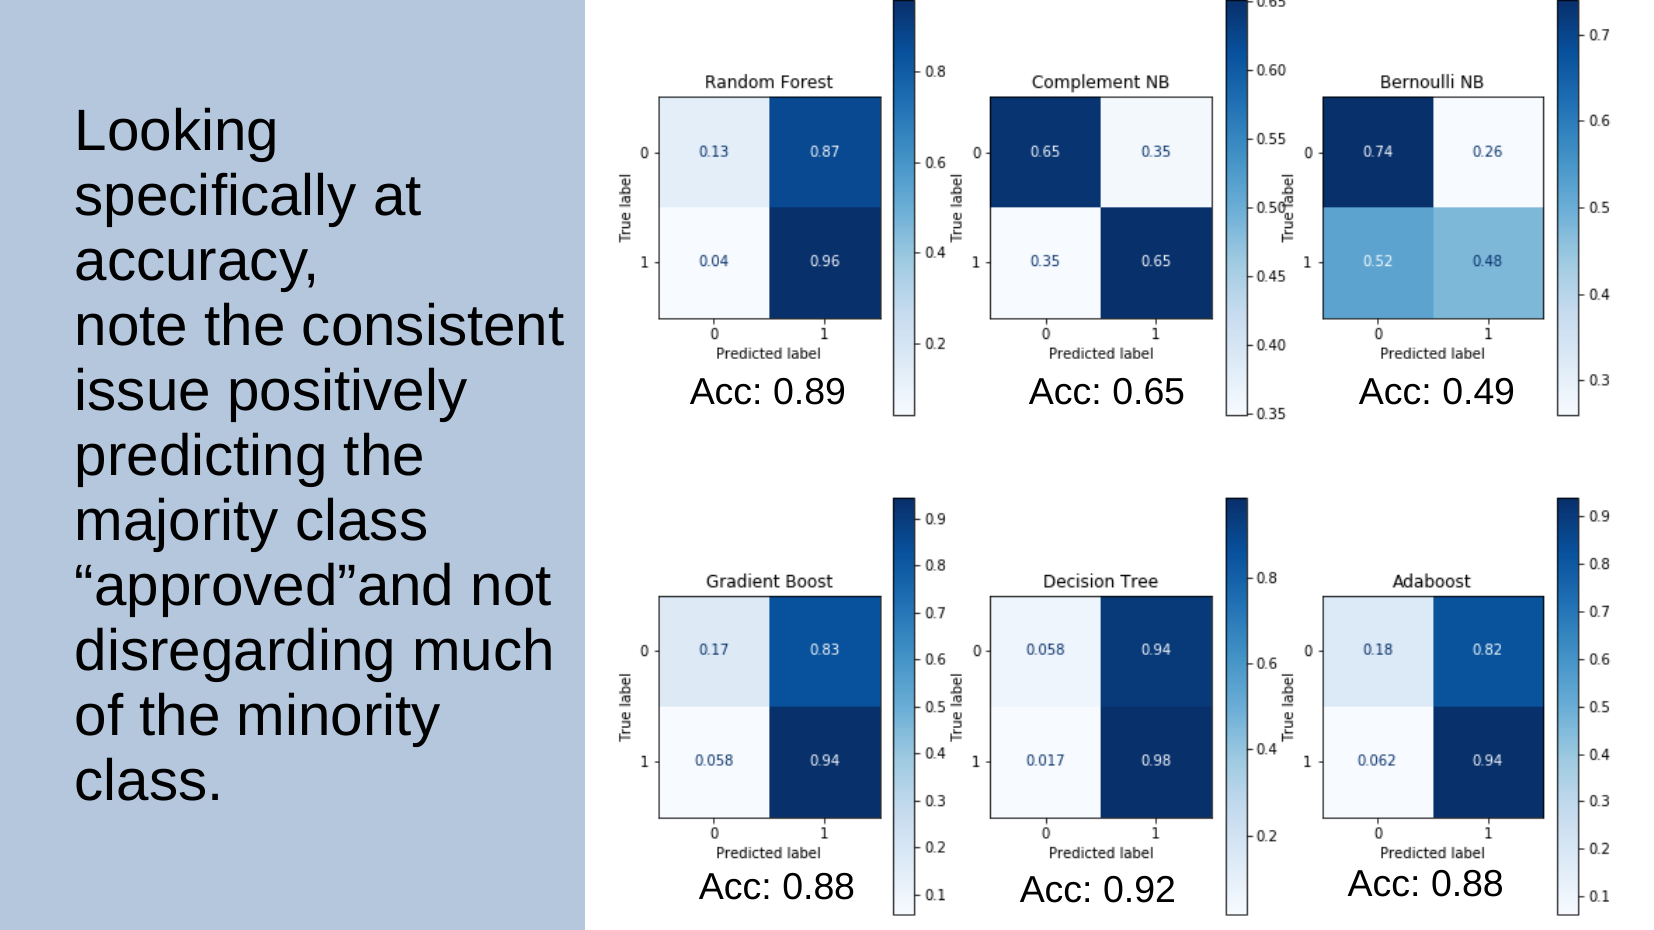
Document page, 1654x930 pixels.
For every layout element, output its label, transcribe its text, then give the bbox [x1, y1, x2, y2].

text_box Acc: 0.88 [1332, 855, 1573, 930]
picture [585, 0, 1654, 930]
text_box Acc: 0.88 [684, 858, 871, 916]
text_box Looking specifically at accuracy, note the consistent issue positively predicting the majority class “approved”and not disregarding much of the minority class. [60, 90, 586, 821]
text_box Acc: 0.49 [1344, 363, 1531, 420]
text_box Acc: 0.89 [675, 363, 861, 420]
text_box Acc: 0.92 [1005, 861, 1216, 930]
text_box Acc: 0.65 [1014, 363, 1201, 420]
